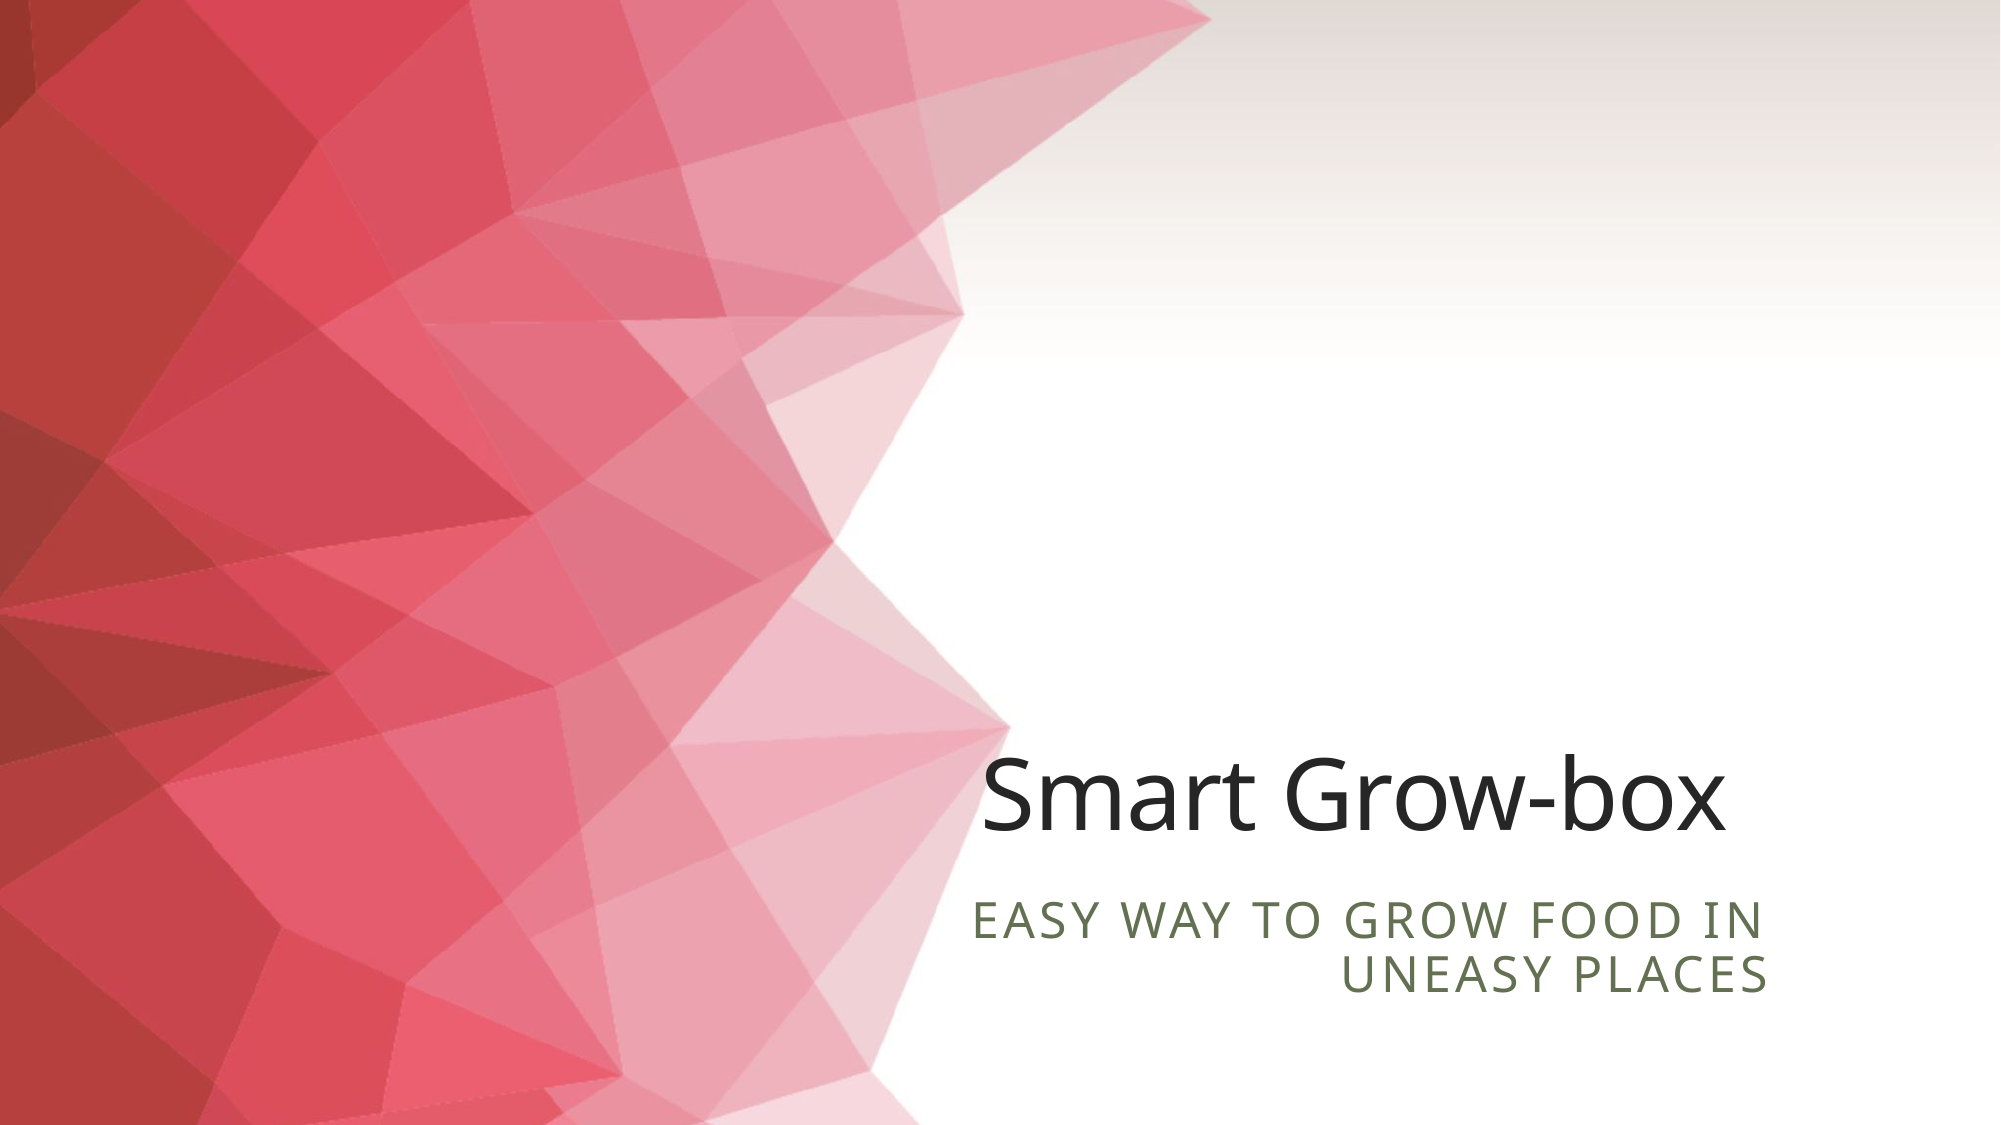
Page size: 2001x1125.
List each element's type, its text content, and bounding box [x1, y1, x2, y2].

title Smart Grow-box [964, 507, 1856, 859]
picture [0, 0, 2000, 1125]
subtitle Easy way to grow food in uneasy places [956, 887, 1856, 1037]
